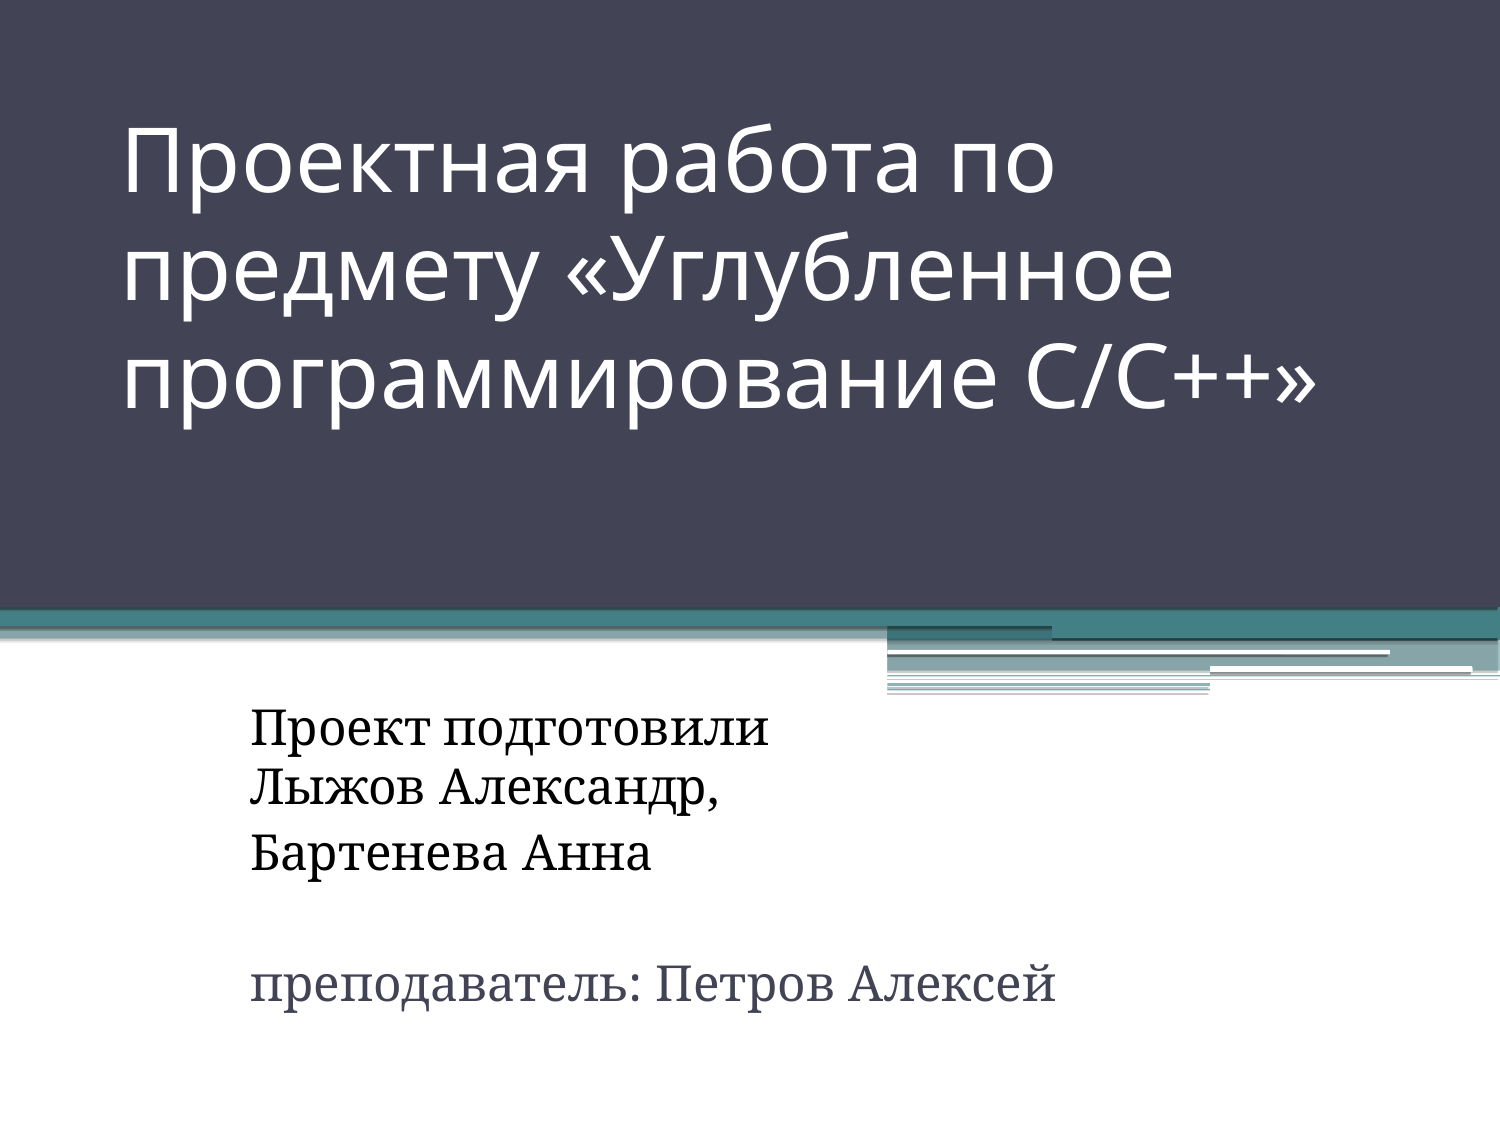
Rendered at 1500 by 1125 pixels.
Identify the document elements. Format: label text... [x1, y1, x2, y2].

title Проектная работа по предмету «Углубленное программирование C/C++» [105, 93, 1381, 434]
subtitle Проект подготовили Лыжов Александр, Бартенева Анна преподаватель: Петров Алексей [225, 492, 1275, 1020]
